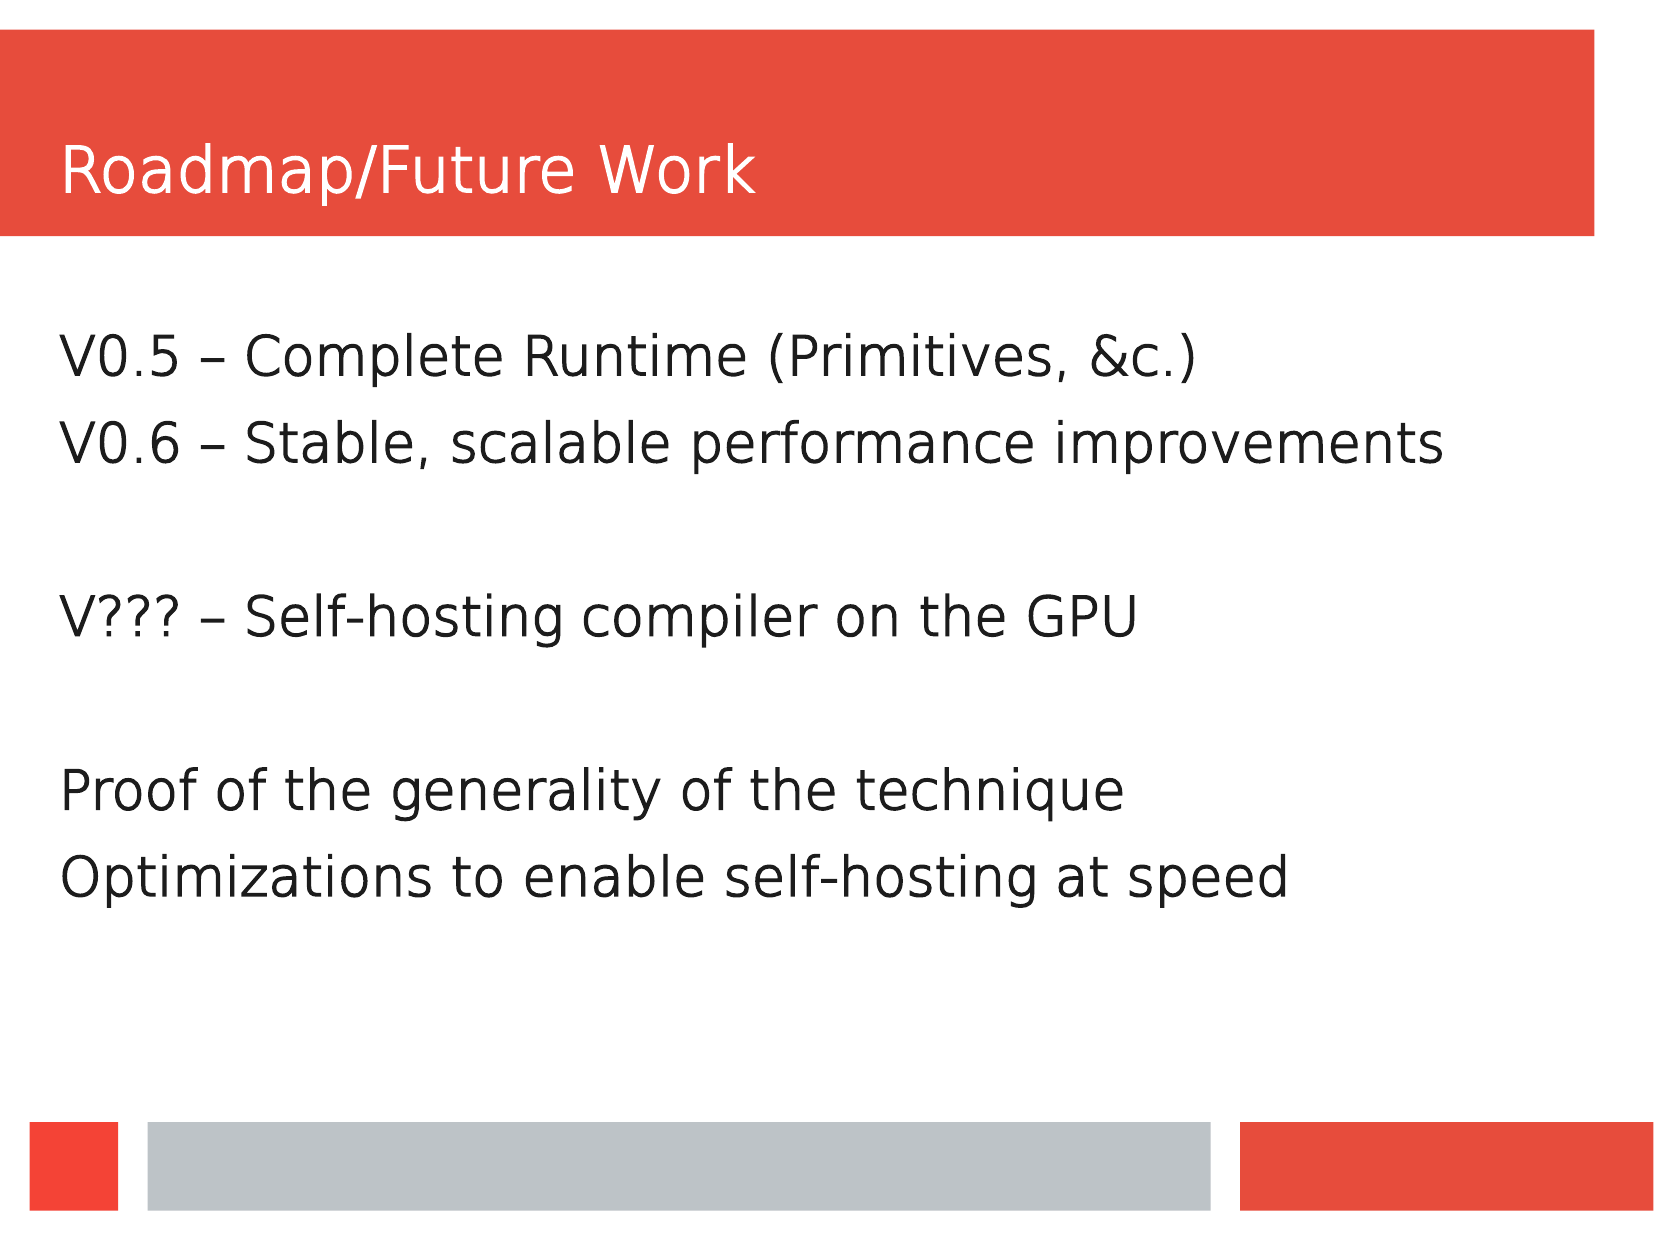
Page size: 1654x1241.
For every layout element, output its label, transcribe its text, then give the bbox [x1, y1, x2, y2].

title Roadmap/Future Work [59, 59, 1595, 207]
list V0.5 – Complete Runtime (Primitives, &c.) V0.6 – Stable, scalable performance improvements V??? – Self-hosting compiler on the GPU Proof of the generality of the technique Optimizations to enable self-hosting at speed [59, 324, 1565, 1093]
